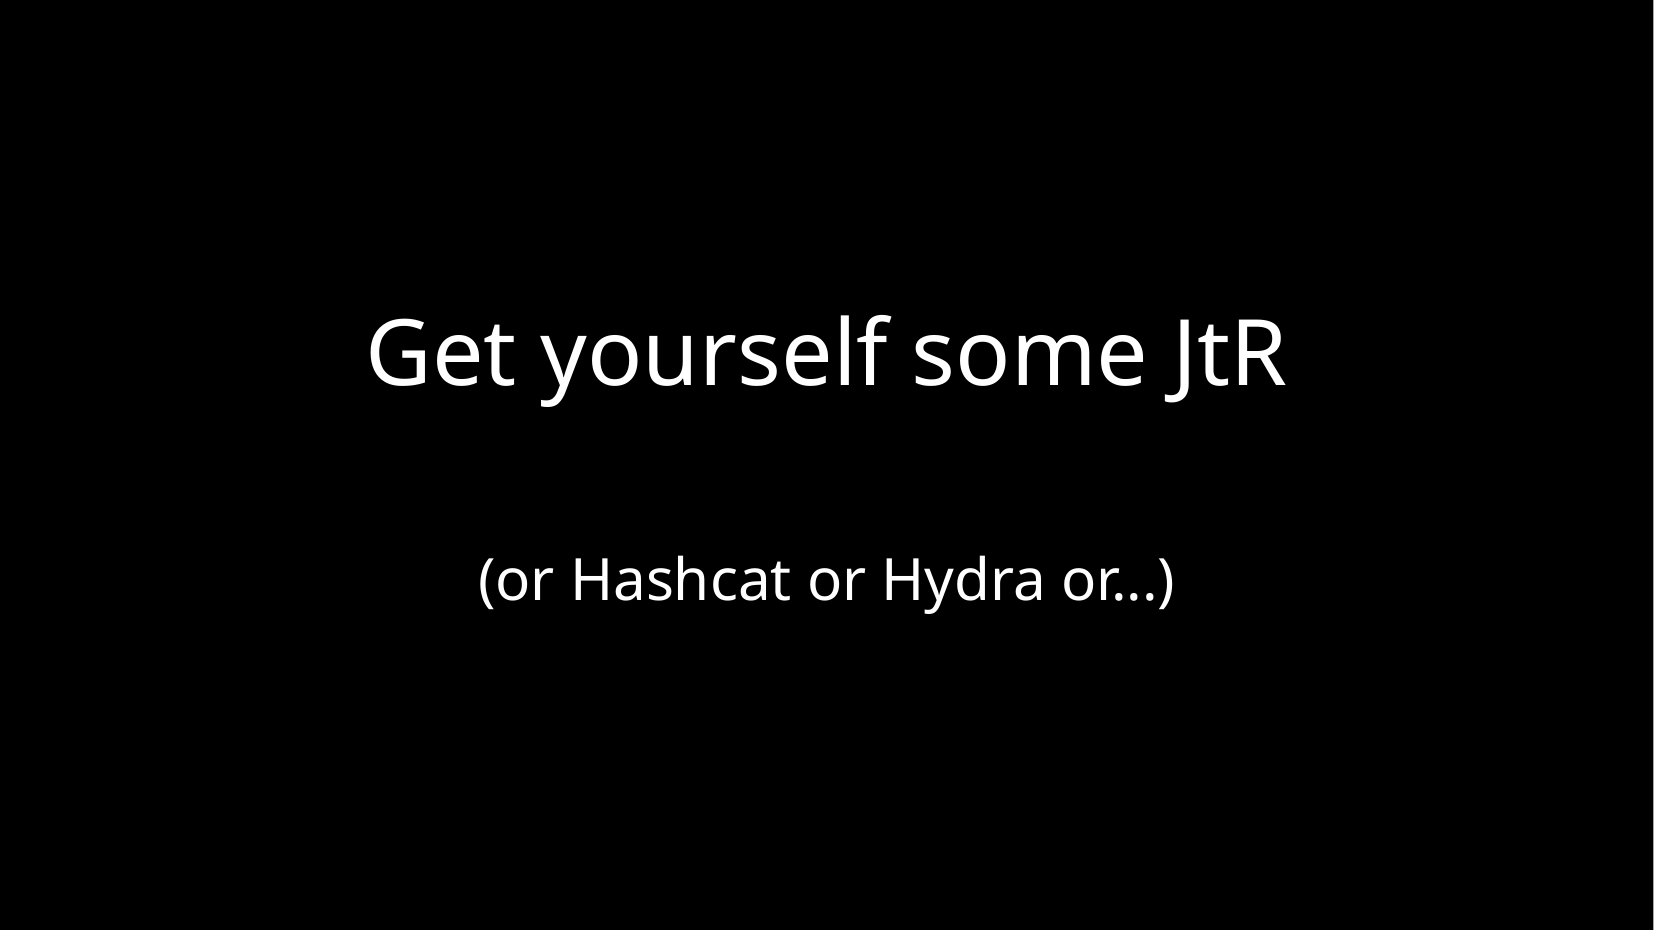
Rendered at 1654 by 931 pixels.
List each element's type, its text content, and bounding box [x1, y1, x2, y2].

title Get yourself some JtR (or Hashcat or Hydra or...) [82, 306, 1571, 599]
